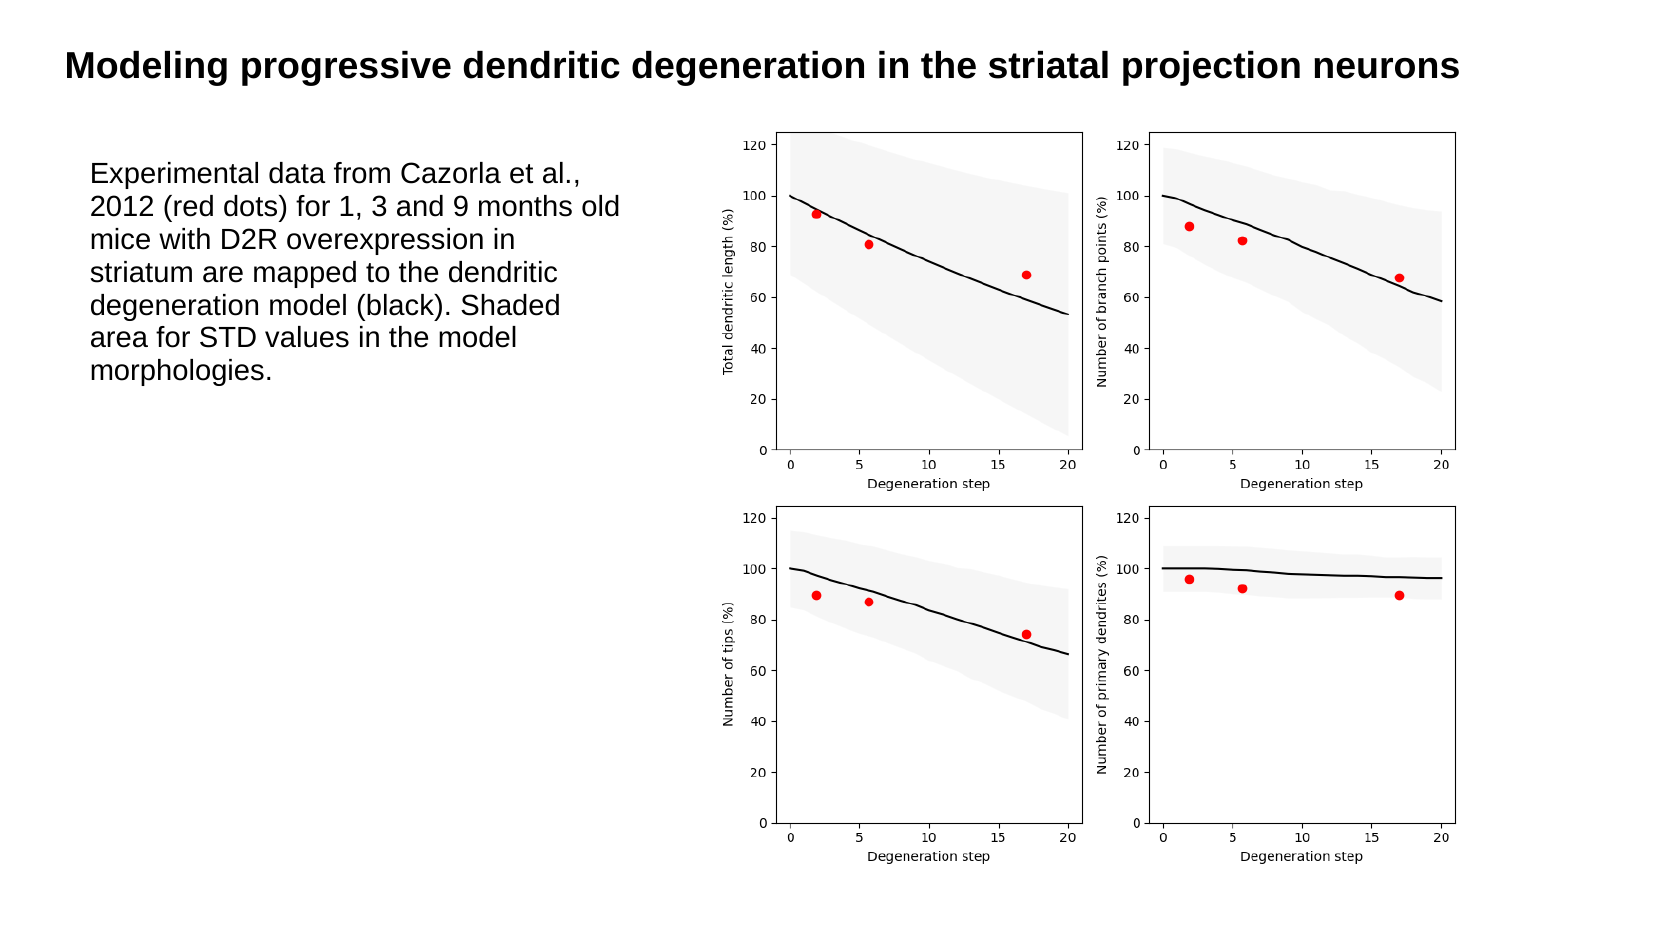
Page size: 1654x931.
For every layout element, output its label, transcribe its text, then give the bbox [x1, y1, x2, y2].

picture [713, 122, 1464, 873]
text_box Experimental data from Cazorla et al., 2012 (red dots) for 1, 3 and 9 months old mice with D2R overexpression in striatum are mapped to the dendritic degeneration model (black). Shaded area for STD values in the model morphologies. [75, 150, 638, 395]
text_box Modeling progressive dendritic degeneration in the striatal projection neurons [49, 37, 1477, 95]
